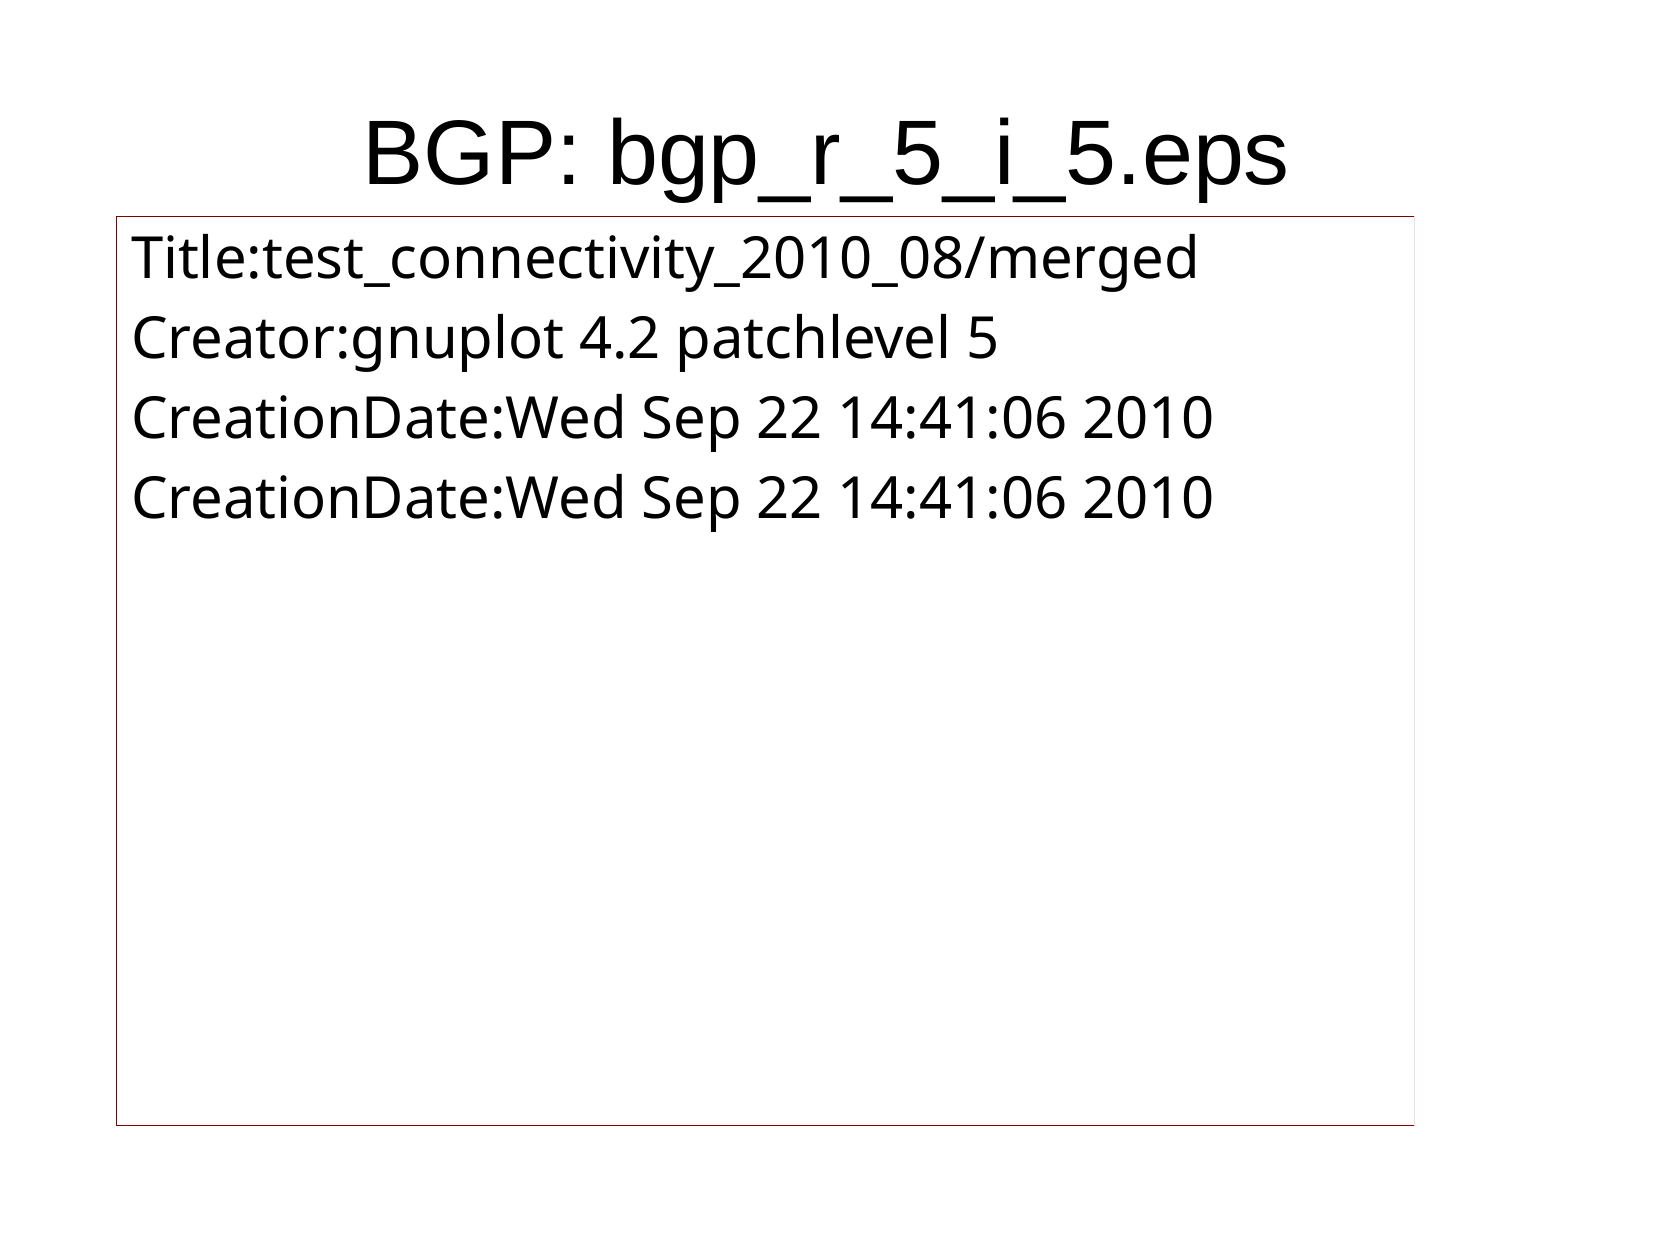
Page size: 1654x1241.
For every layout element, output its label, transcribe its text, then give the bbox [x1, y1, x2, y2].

title BGP: bgp_r_5_i_5.eps [82, 56, 1571, 250]
picture [112, 212, 1415, 1126]
